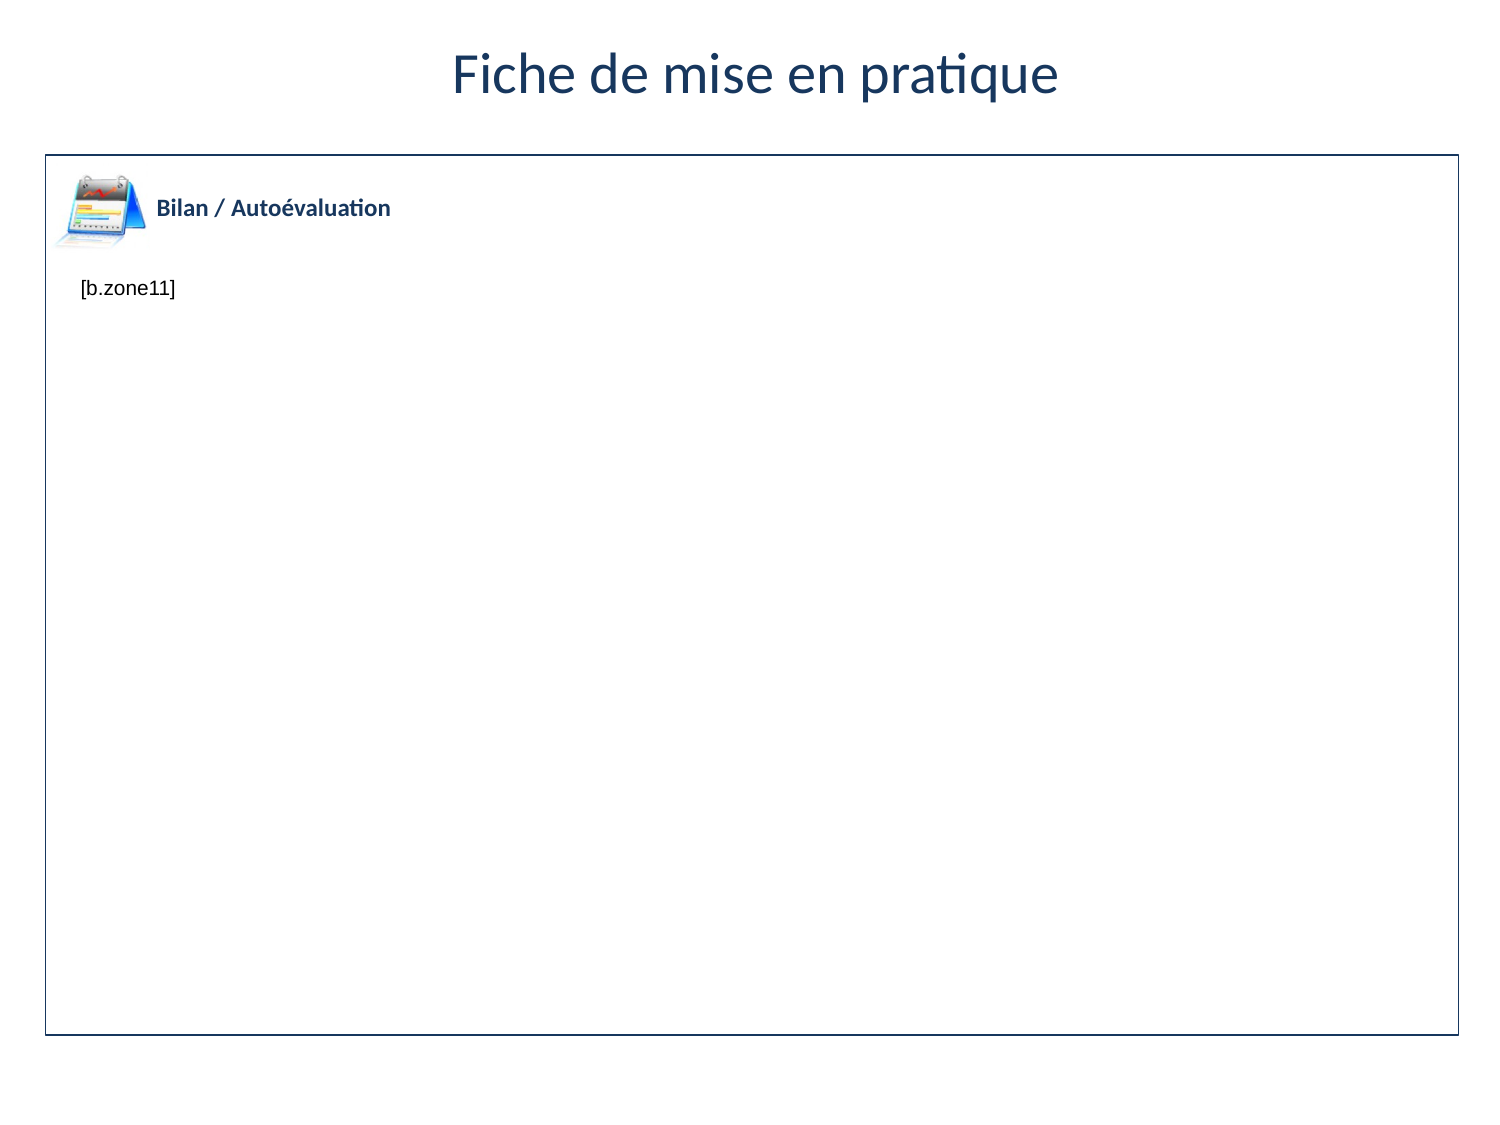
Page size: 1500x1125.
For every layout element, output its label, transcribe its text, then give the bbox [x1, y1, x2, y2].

text_box [45, 155, 1459, 1036]
title Fiche de mise en pratique [53, 19, 1459, 121]
text_box [b.zone11] [65, 267, 1441, 308]
picture [50, 163, 150, 253]
